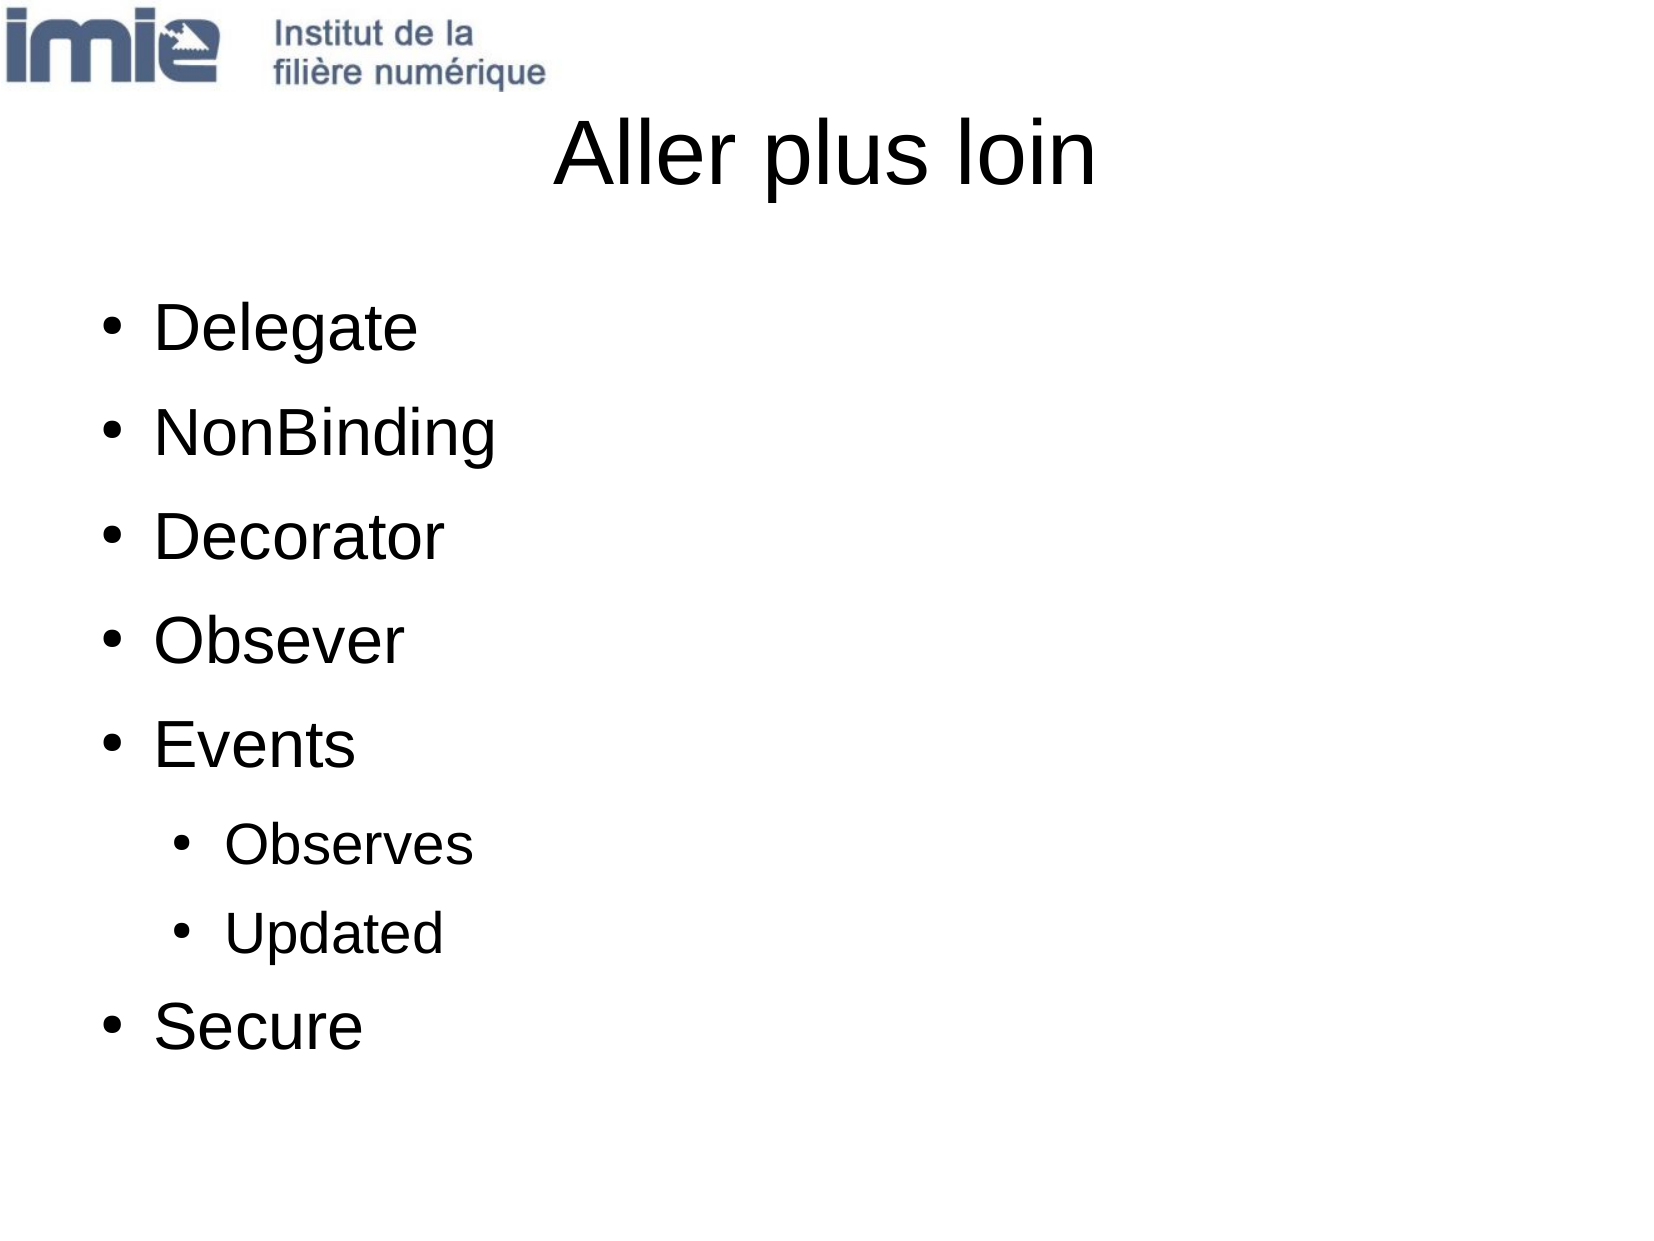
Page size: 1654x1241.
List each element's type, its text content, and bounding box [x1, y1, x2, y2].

title Aller plus loin [82, 49, 1571, 257]
picture [1, 0, 562, 92]
list Delegate NonBinding Decorator Obsever Events Observes Updated Secure [82, 290, 1571, 1064]
